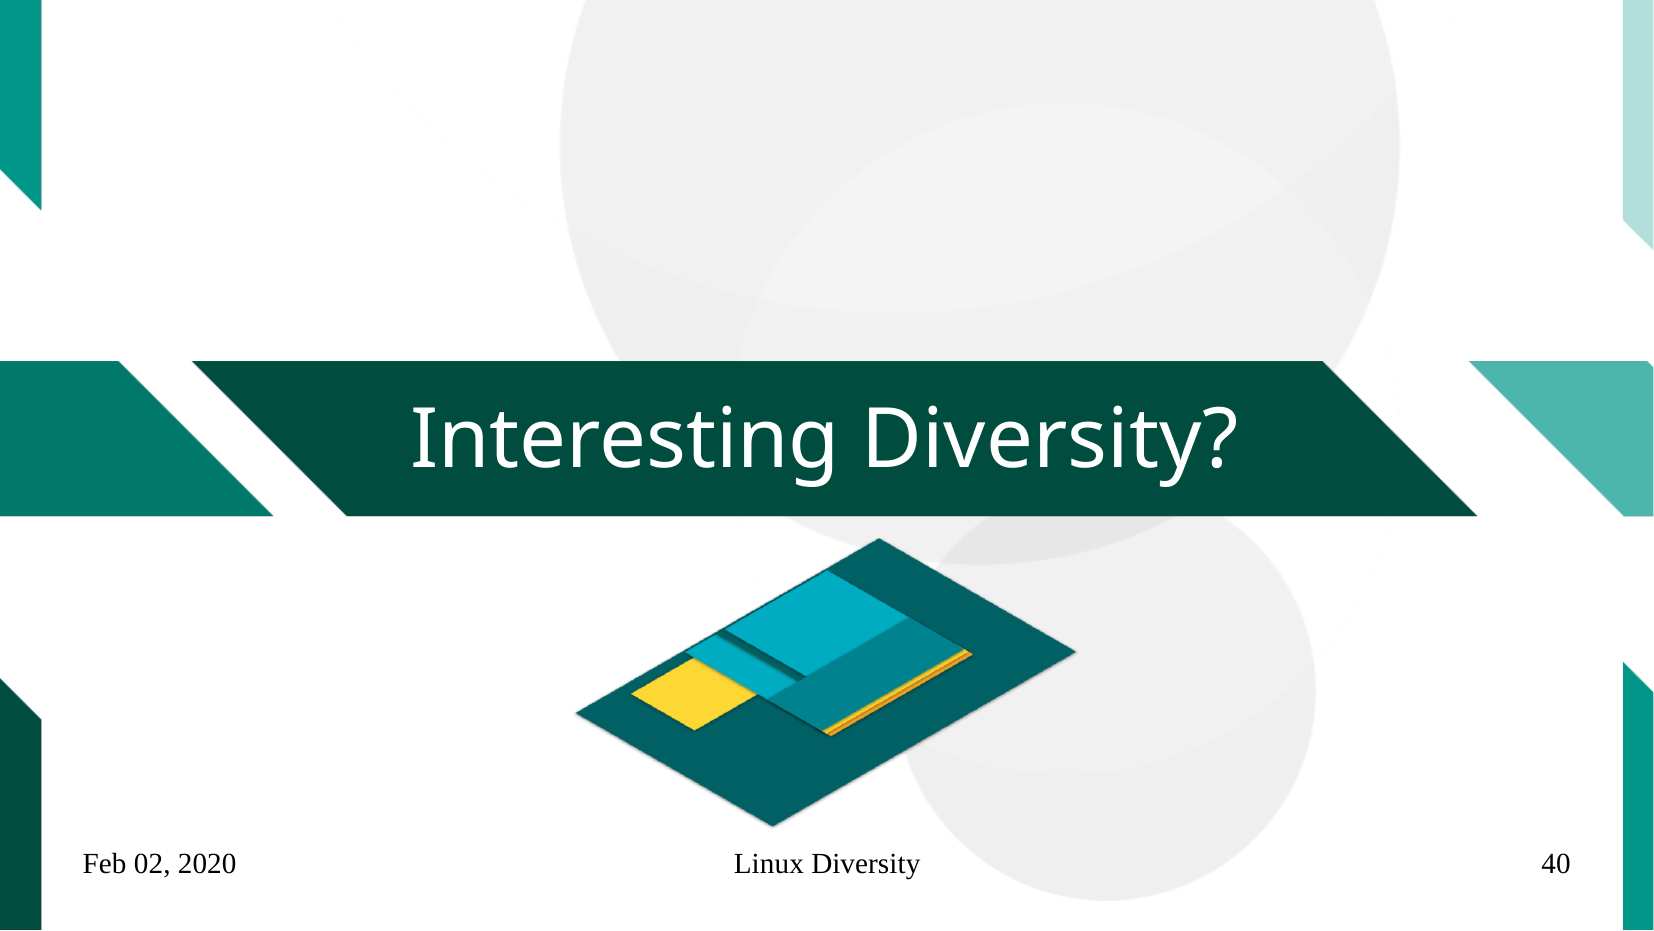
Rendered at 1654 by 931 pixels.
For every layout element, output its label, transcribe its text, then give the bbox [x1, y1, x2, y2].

picture [0, 0, 1654, 930]
title Interesting Diversity? [82, 360, 1568, 511]
